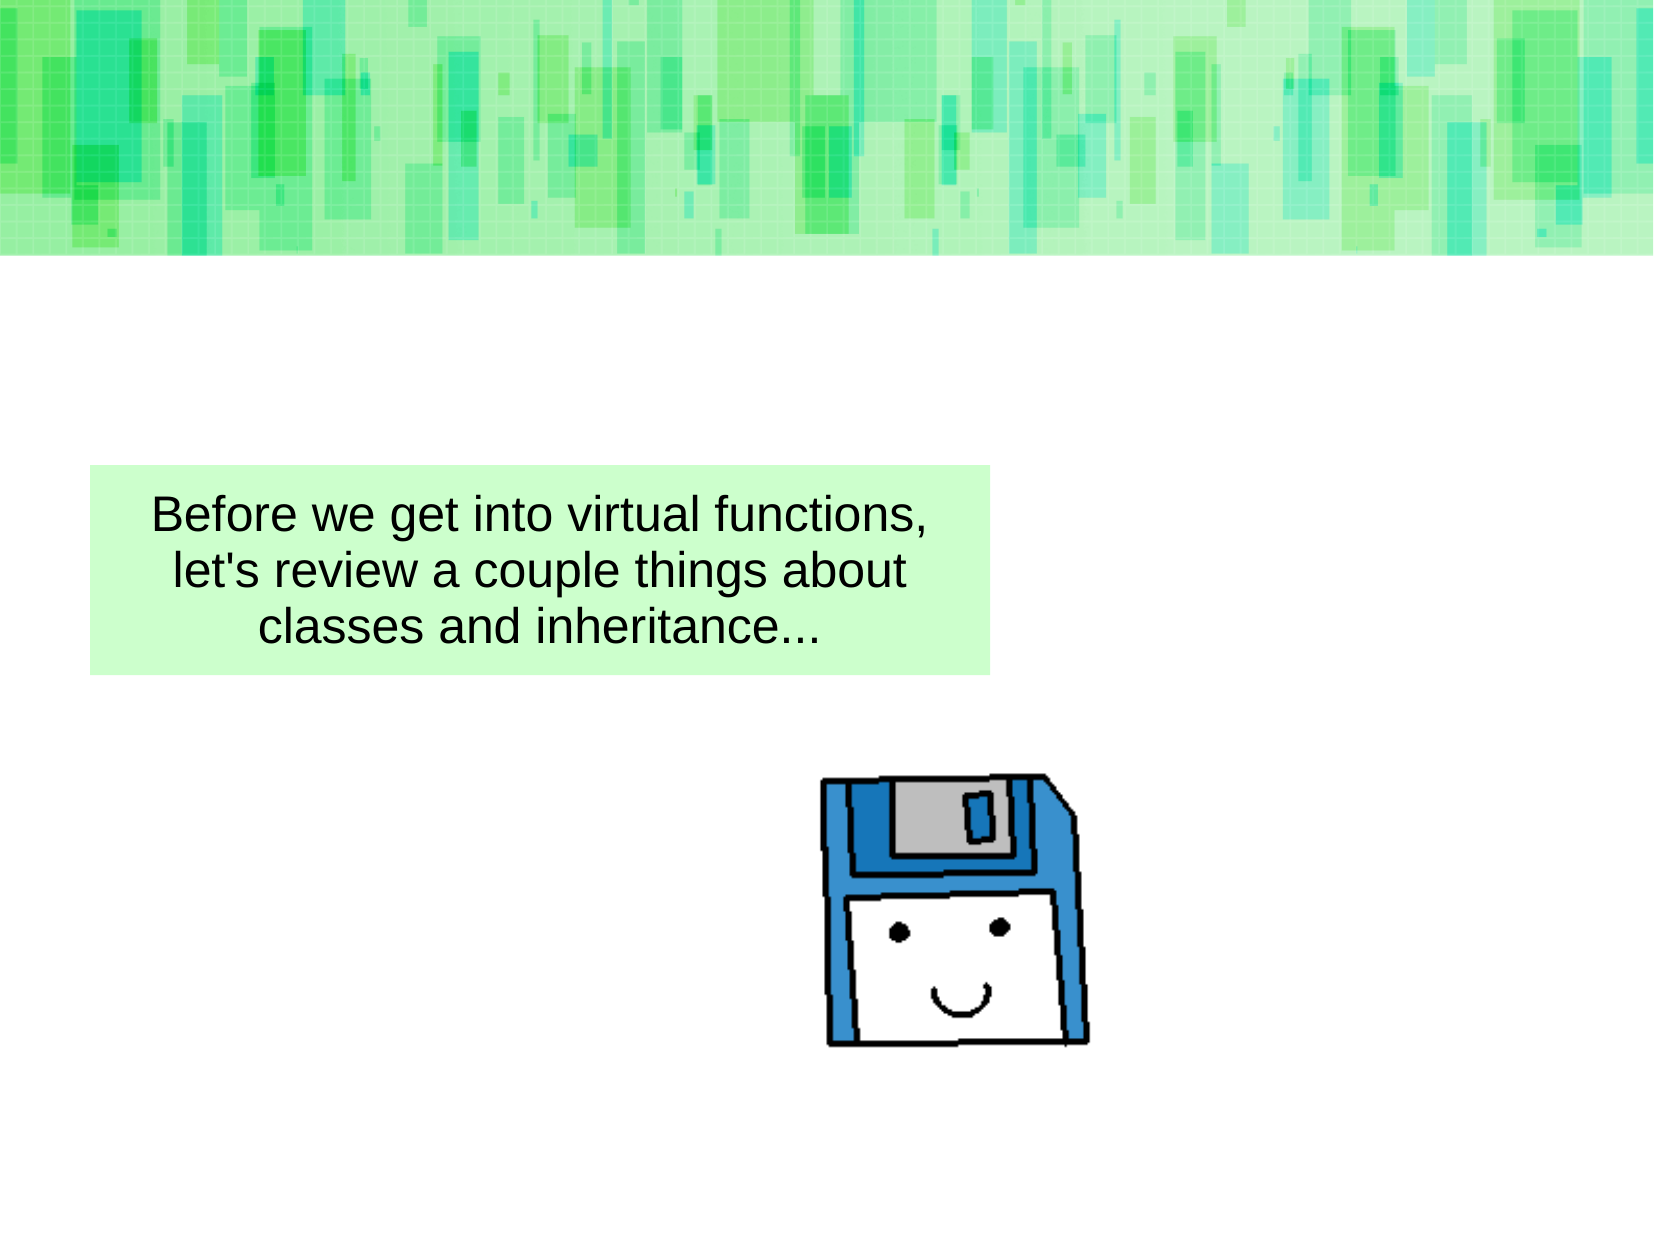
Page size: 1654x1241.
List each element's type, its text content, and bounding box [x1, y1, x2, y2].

text_box Before we get into virtual functions, let's review a couple things about classes and inheritance... [90, 465, 991, 676]
picture [0, 0, 1654, 1241]
